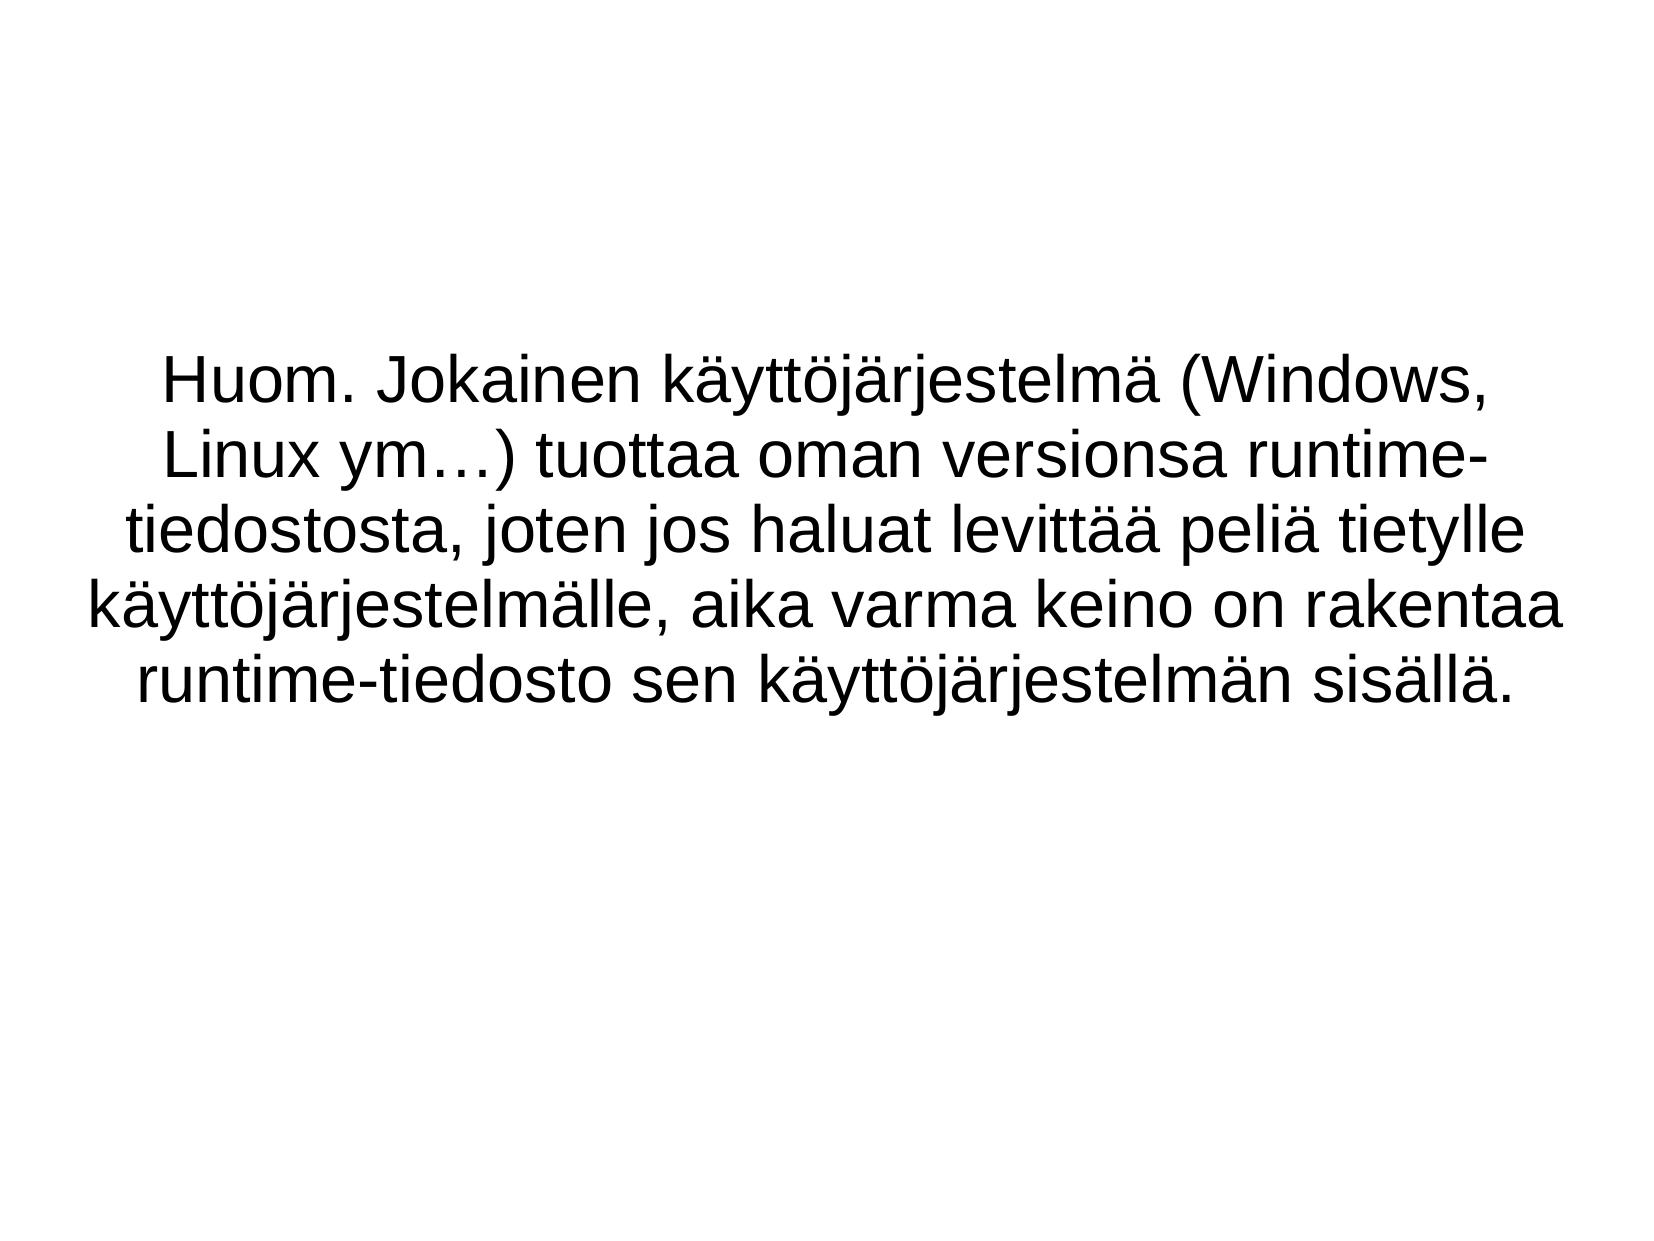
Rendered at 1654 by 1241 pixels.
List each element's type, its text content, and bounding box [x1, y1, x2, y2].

subtitle Huom. Jokainen käyttöjärjestelmä (Windows, Linux ym…) tuottaa oman versionsa runtime-tiedostosta, joten jos haluat levittää peliä tietylle käyttöjärjestelmälle, aika varma keino on rakentaa runtime-tiedosto sen käyttöjärjestelmän sisällä. [82, 49, 1571, 1010]
